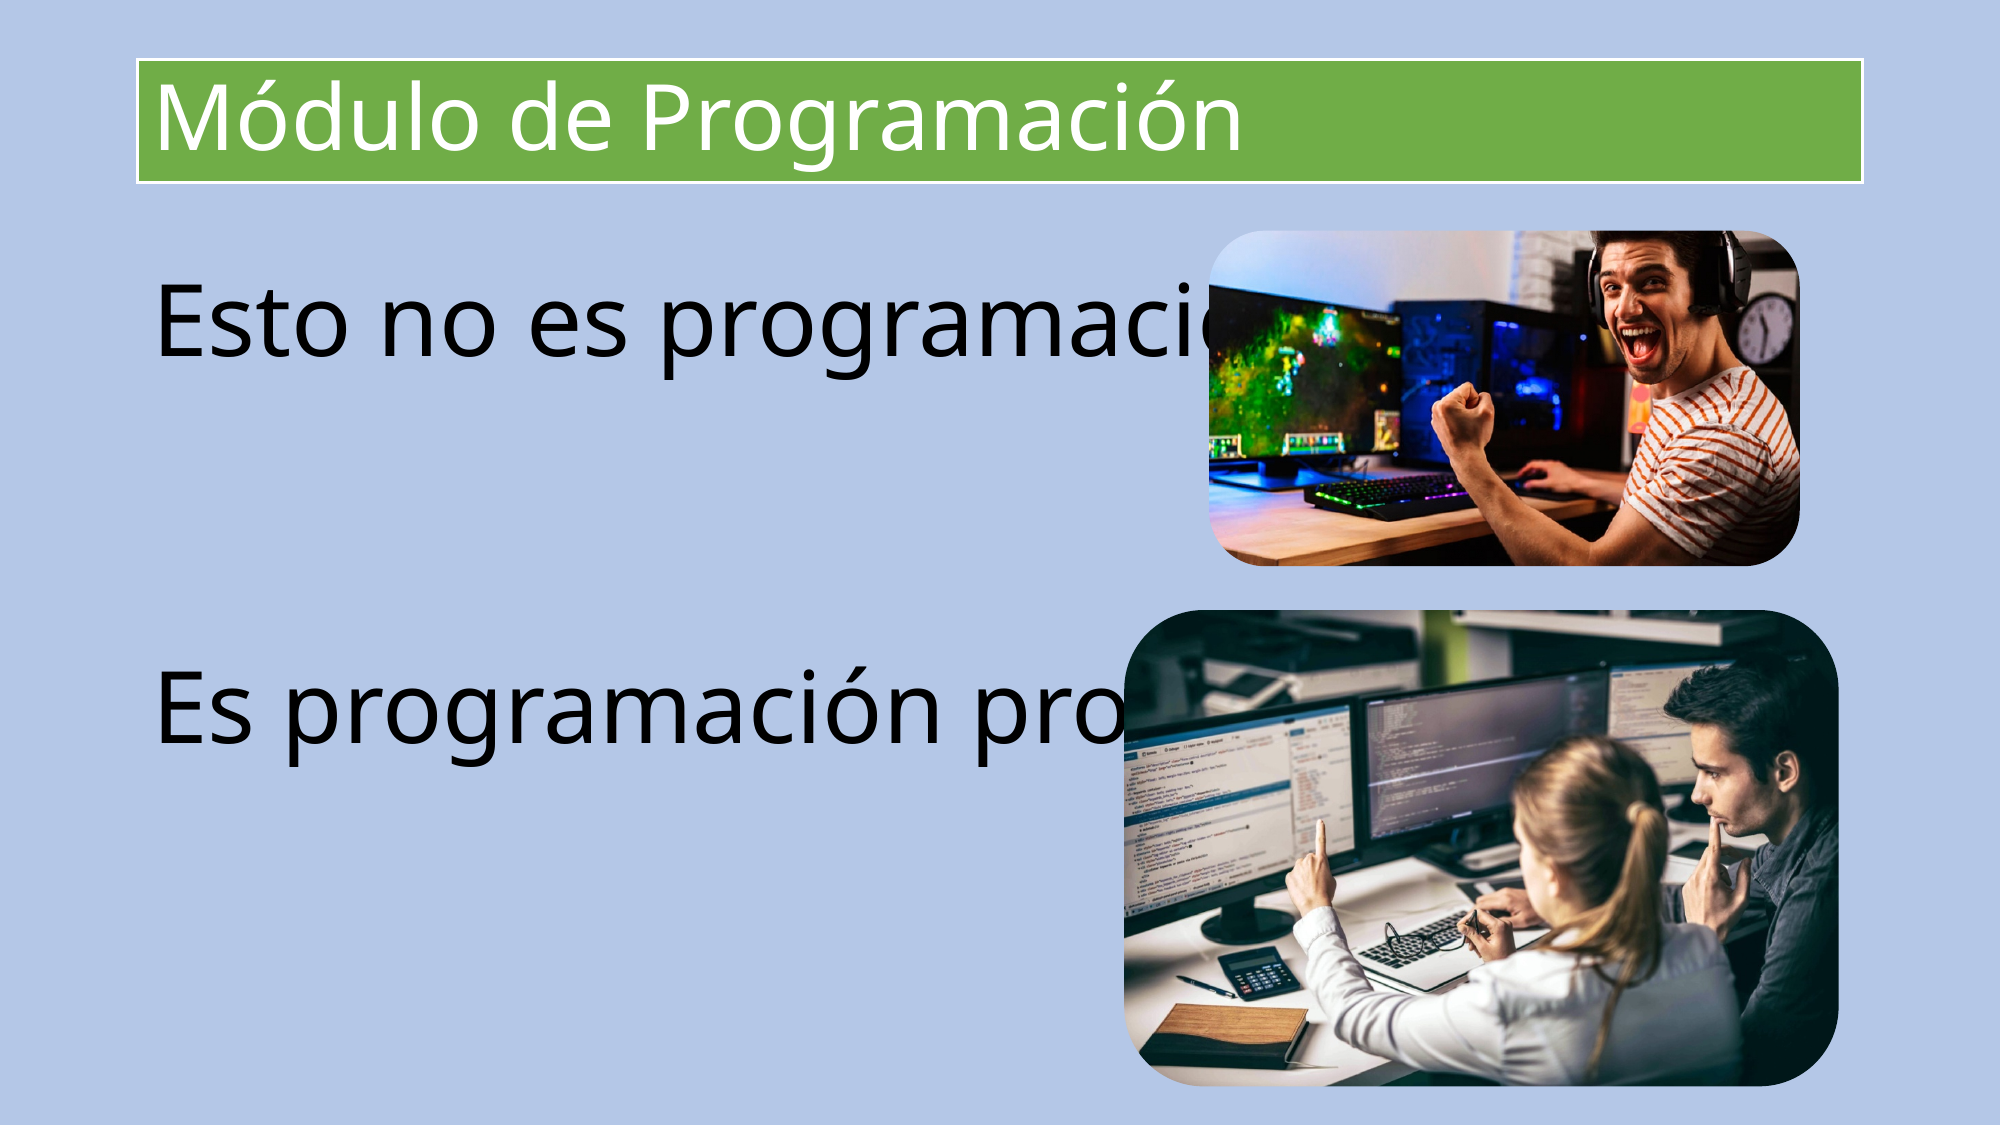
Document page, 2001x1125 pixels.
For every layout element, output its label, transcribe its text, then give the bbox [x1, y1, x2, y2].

list Esto no es programación lúdica. Es programación profesional. [137, 263, 1863, 977]
title Módulo de Programación [137, 59, 1863, 183]
text_box [1209, 230, 1800, 567]
text_box [1124, 610, 1839, 1087]
